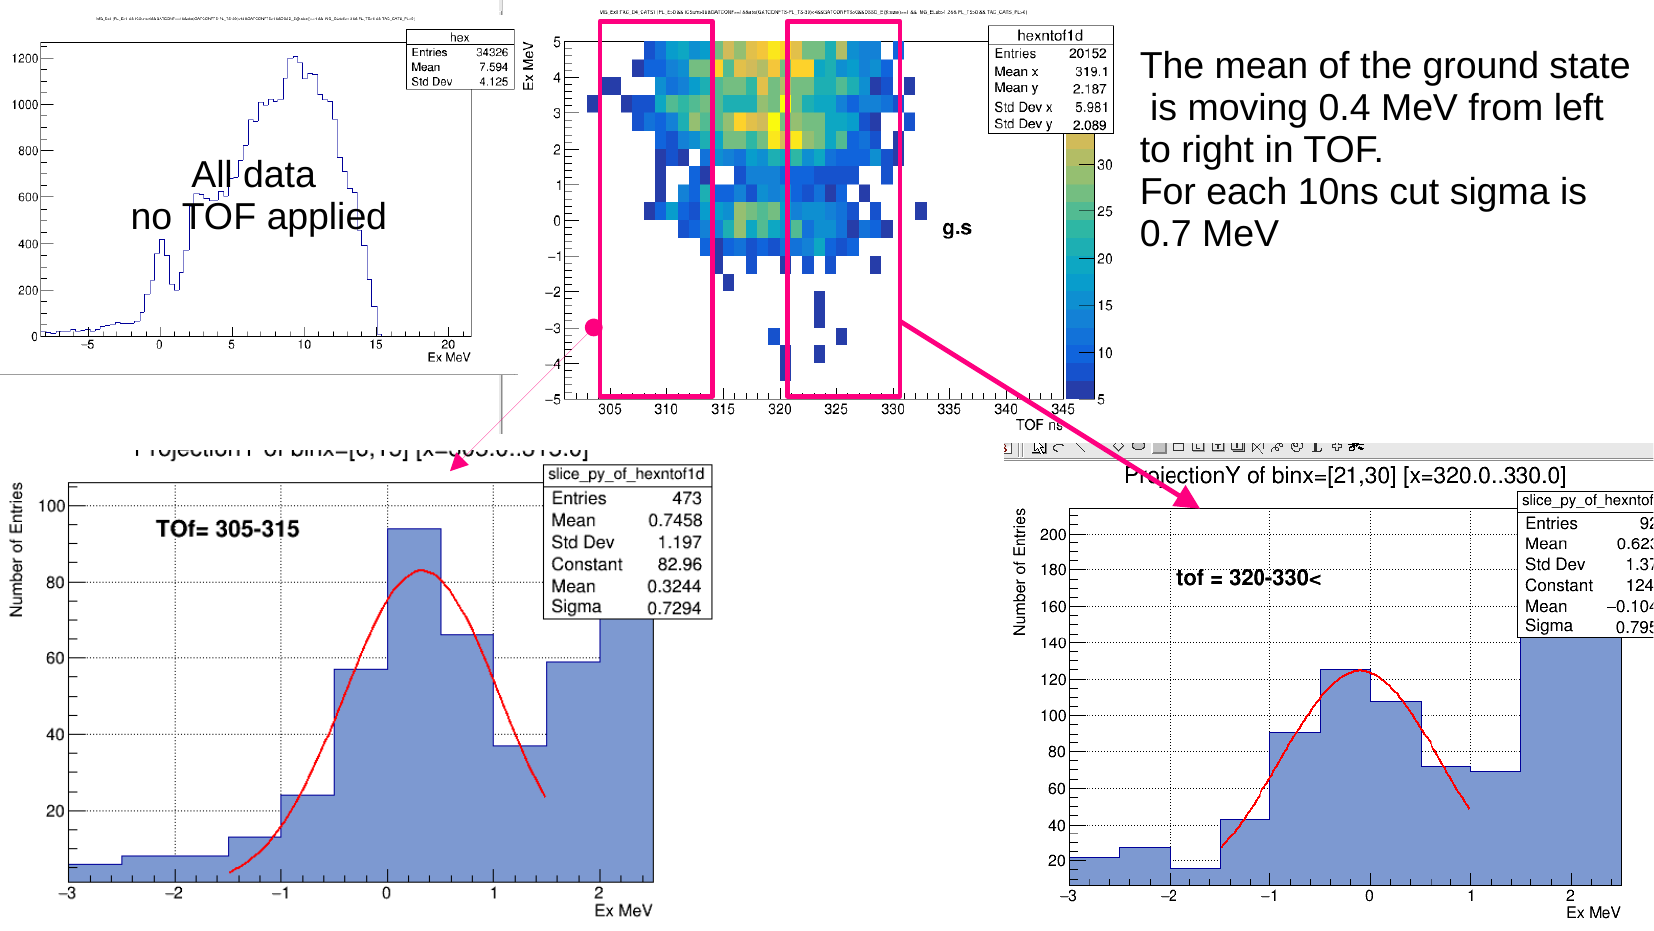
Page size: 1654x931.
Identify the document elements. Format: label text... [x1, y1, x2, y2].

picture [602, 24, 710, 394]
picture [790, 24, 898, 394]
picture [0, 450, 724, 931]
picture [0, 0, 1126, 434]
picture [1004, 443, 1654, 931]
text_box The mean of the ground state is moving 0.4 MeV from left to right in TOF. For each 10ns cut sigma is 0.7 MeV [1125, 37, 1651, 263]
